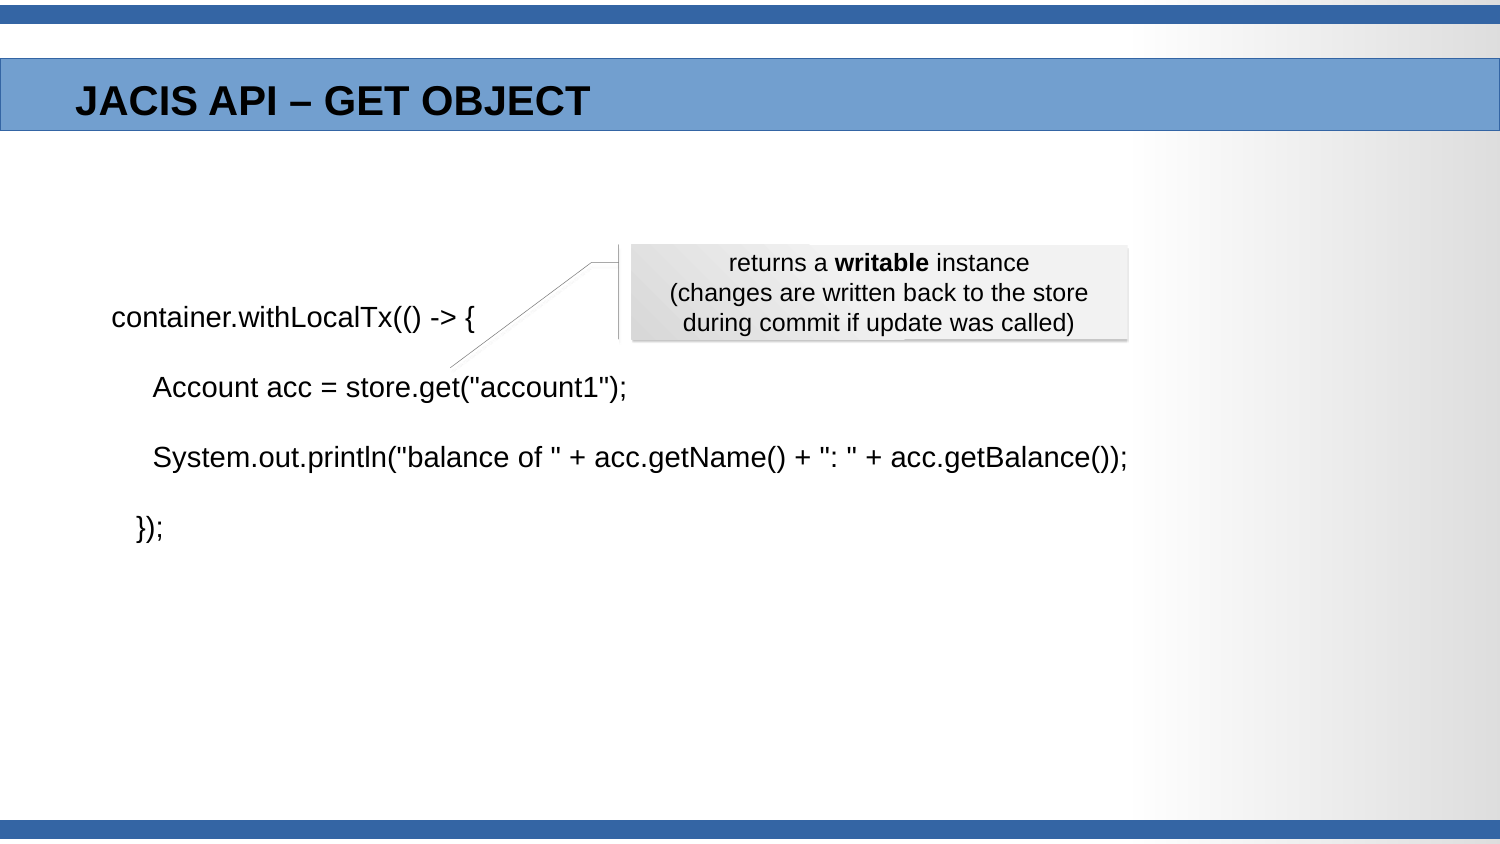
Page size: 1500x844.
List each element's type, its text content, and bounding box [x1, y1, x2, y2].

text_box returns a writable instance (changes are written back to the store during commit if update was called) [631, 245, 1128, 339]
title JACIS API – get object [63, 52, 1199, 151]
text_box container.withLocalTx(() -> { Account acc = store.get("account1"); System.out.println("balance of " + acc.getName() + ": " + acc.getBalance()); }); [88, 220, 1176, 656]
